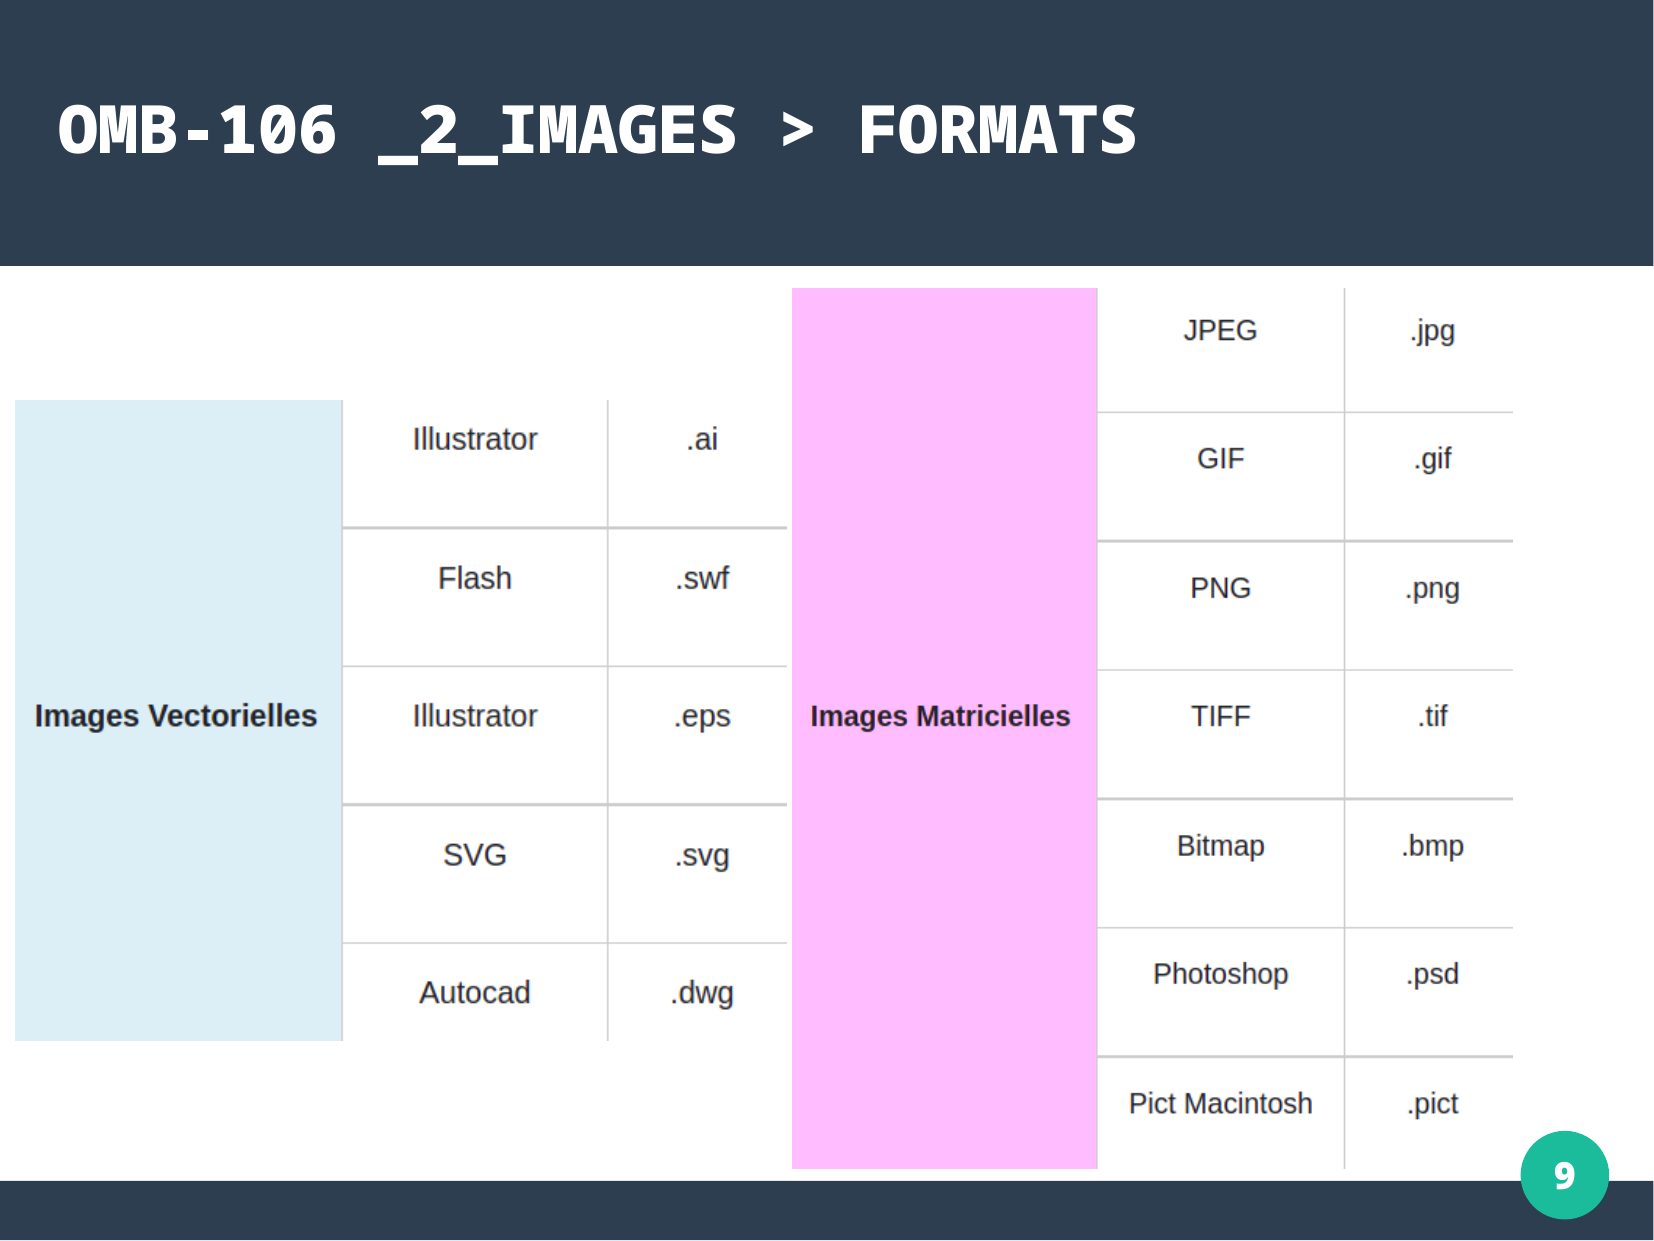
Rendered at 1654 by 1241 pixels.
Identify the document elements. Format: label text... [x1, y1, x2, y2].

title OMB-106 _2_IMAGES > FORMATS [58, 49, 1595, 207]
picture [15, 400, 787, 1041]
picture [792, 288, 1513, 1169]
